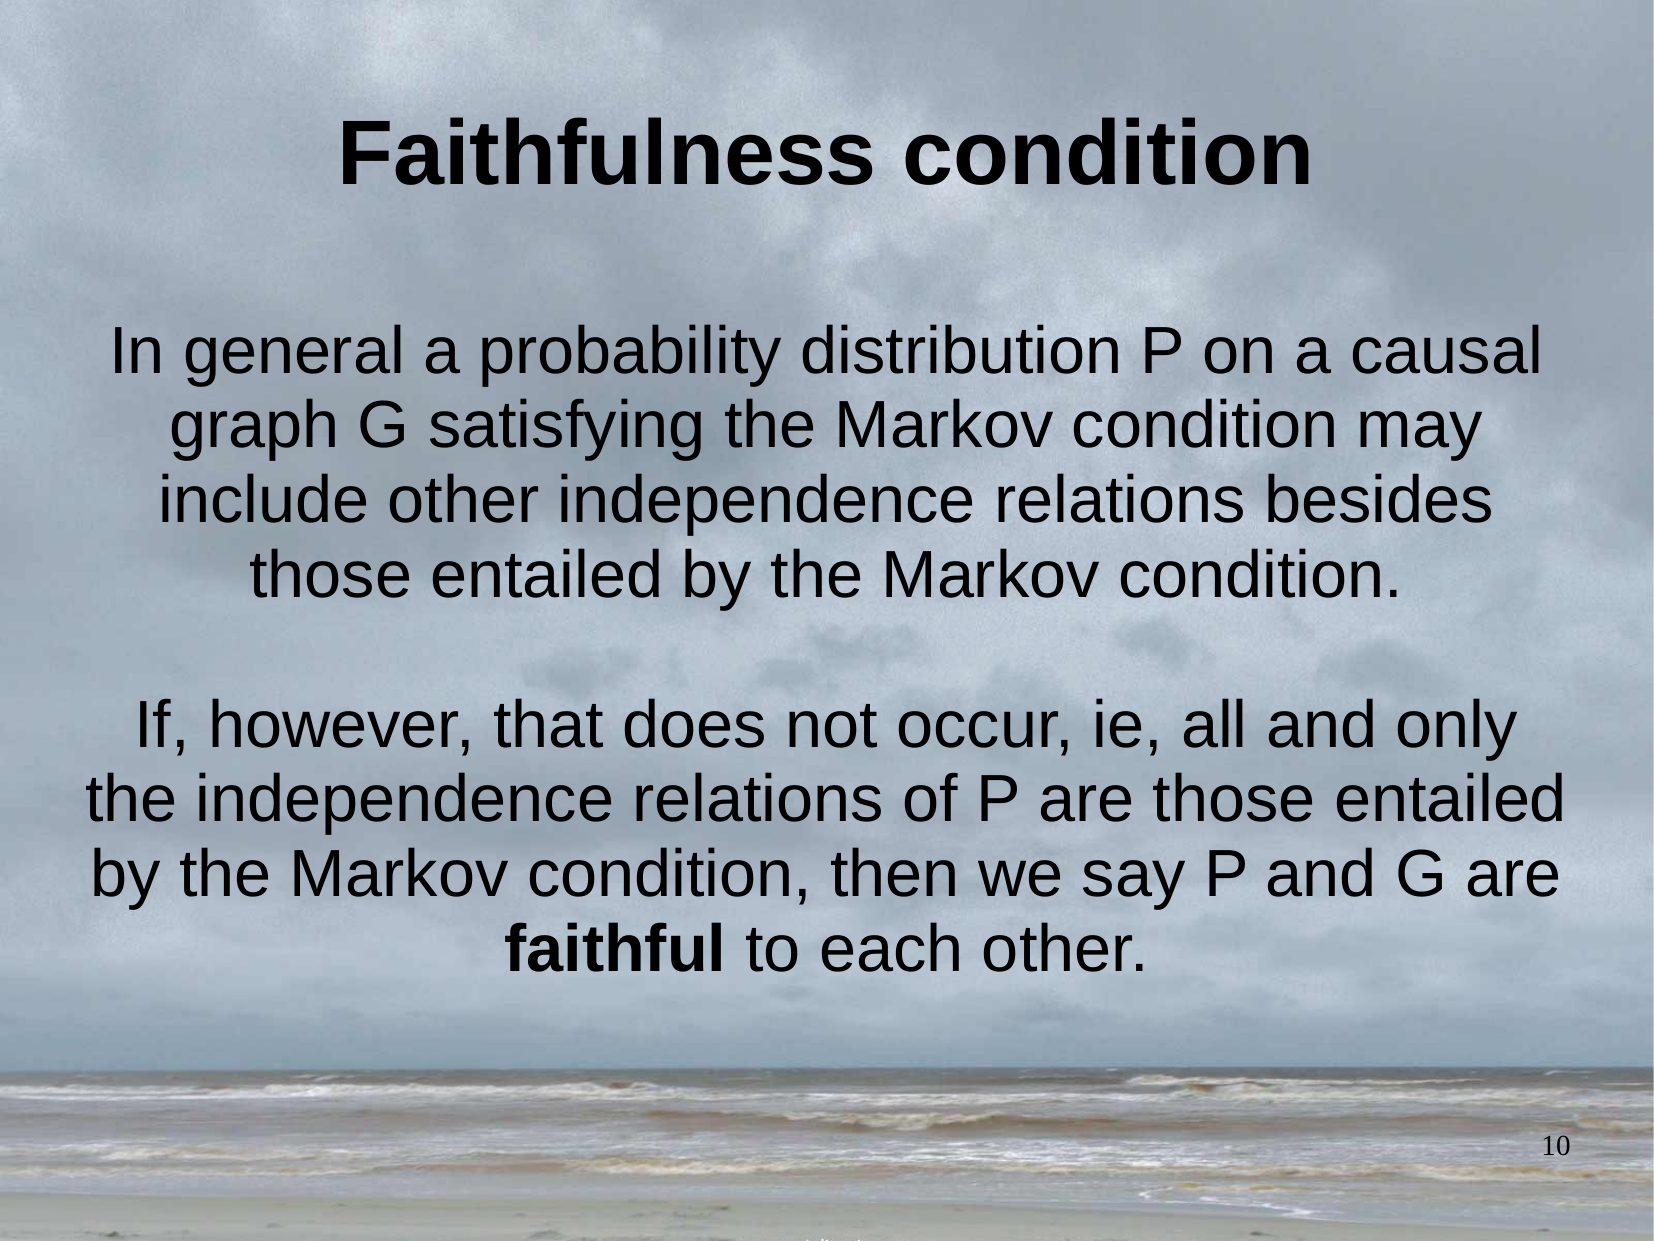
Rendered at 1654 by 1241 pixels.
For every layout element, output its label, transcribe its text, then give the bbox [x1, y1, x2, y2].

title Faithfulness condition [82, 56, 1571, 247]
subtitle In general a probability distribution P on a causal graph G satisfying the Markov condition may include other independence relations besides those entailed by the Markov condition. If, however, that does not occur, ie, all and only the independence relations of P are those entailed by the Markov condition, then we say P and G are faithful to each other. [82, 247, 1571, 1051]
picture [0, 0, 1654, 1241]
